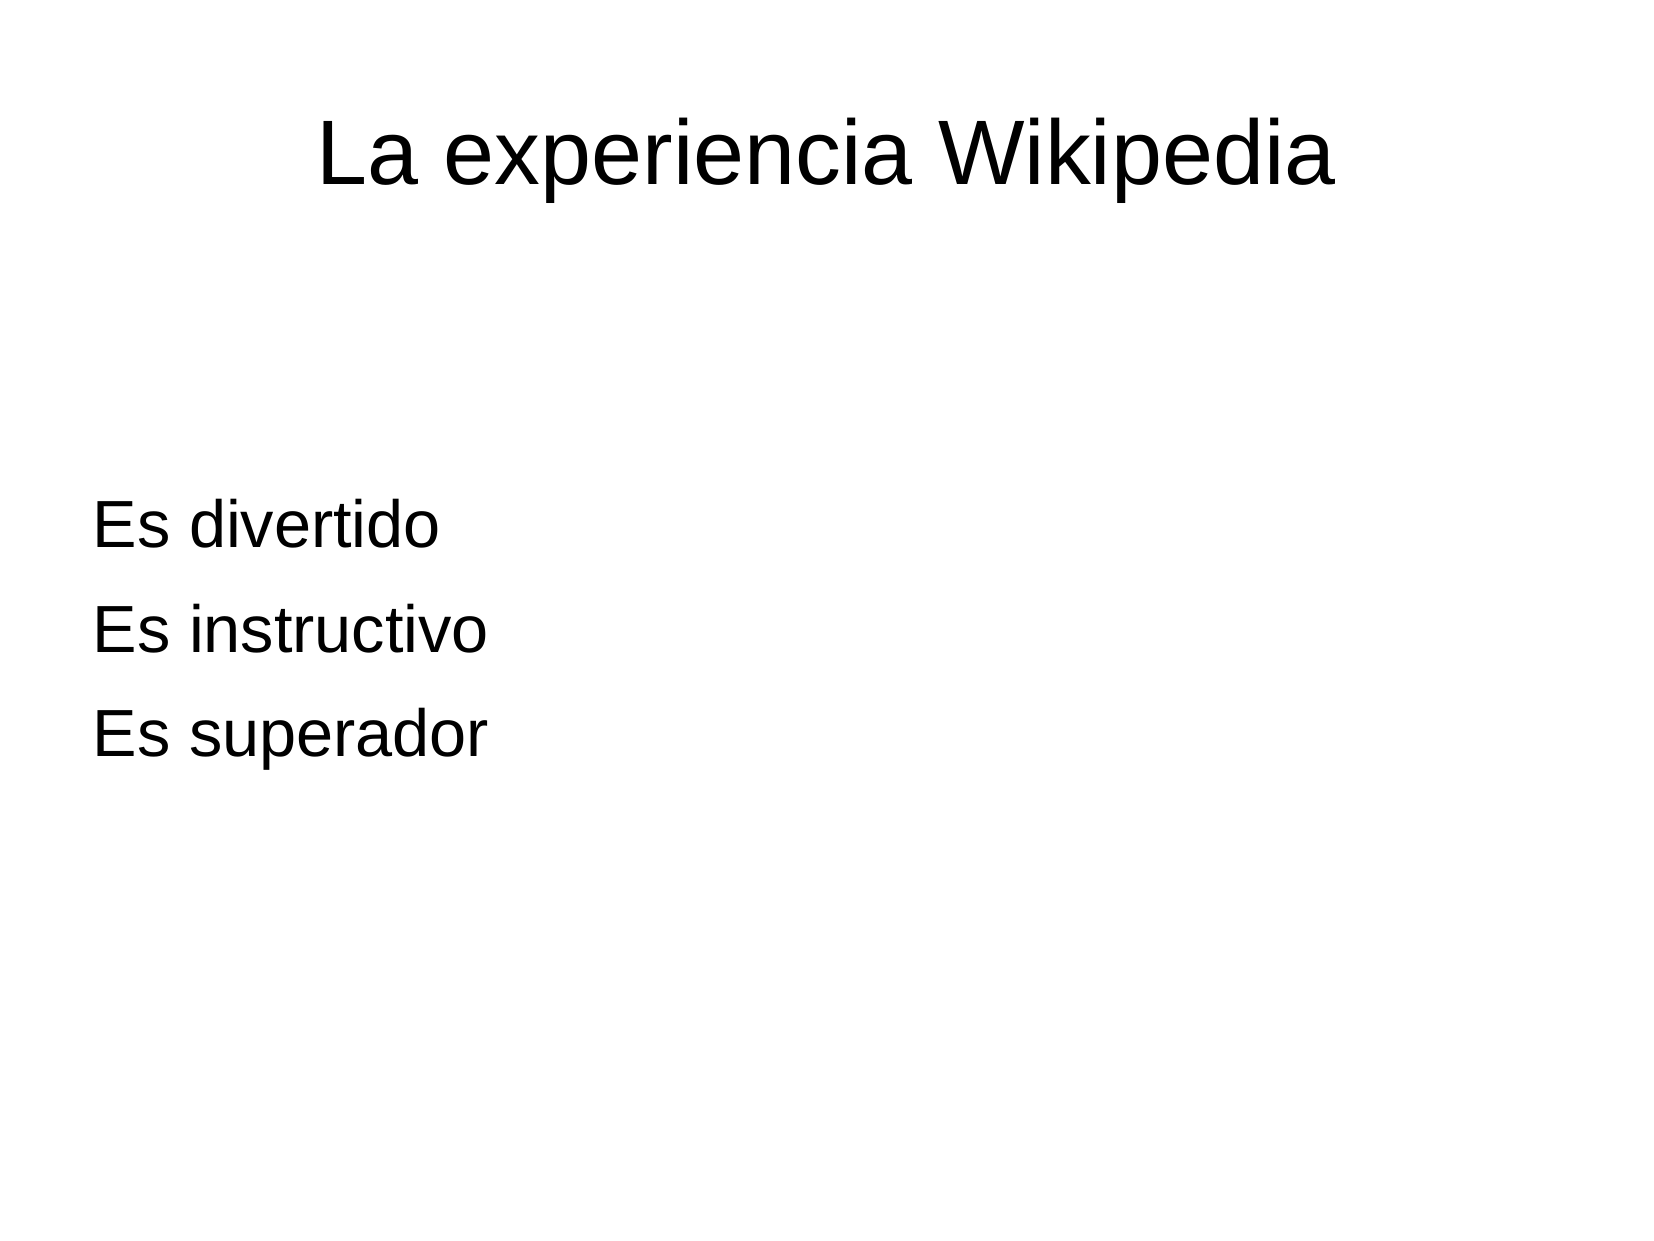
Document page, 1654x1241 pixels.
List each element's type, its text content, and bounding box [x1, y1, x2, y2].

title La experiencia Wikipedia [82, 49, 1571, 257]
list Es divertido Es instructivo Es superador [75, 487, 1564, 1147]
